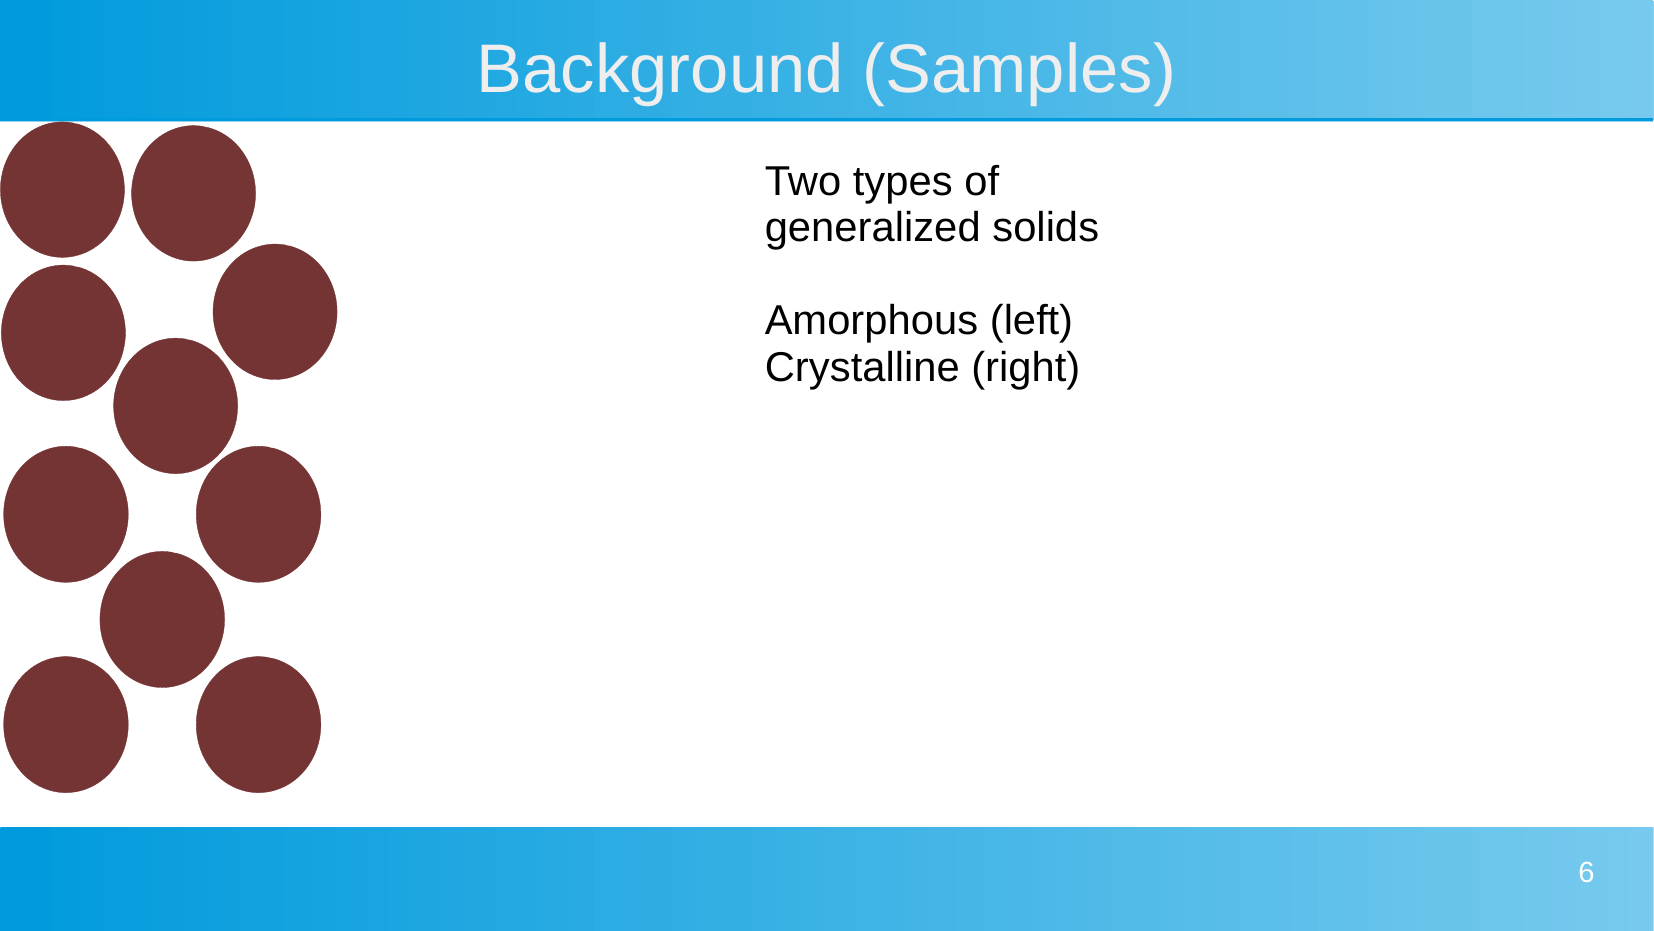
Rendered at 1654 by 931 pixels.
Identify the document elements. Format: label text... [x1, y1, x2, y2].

picture [0, 122, 338, 794]
title Background (Samples) [59, 29, 1595, 108]
text_box Two types of generalized solids Amorphous (left) Crystalline (right) [750, 150, 1126, 826]
